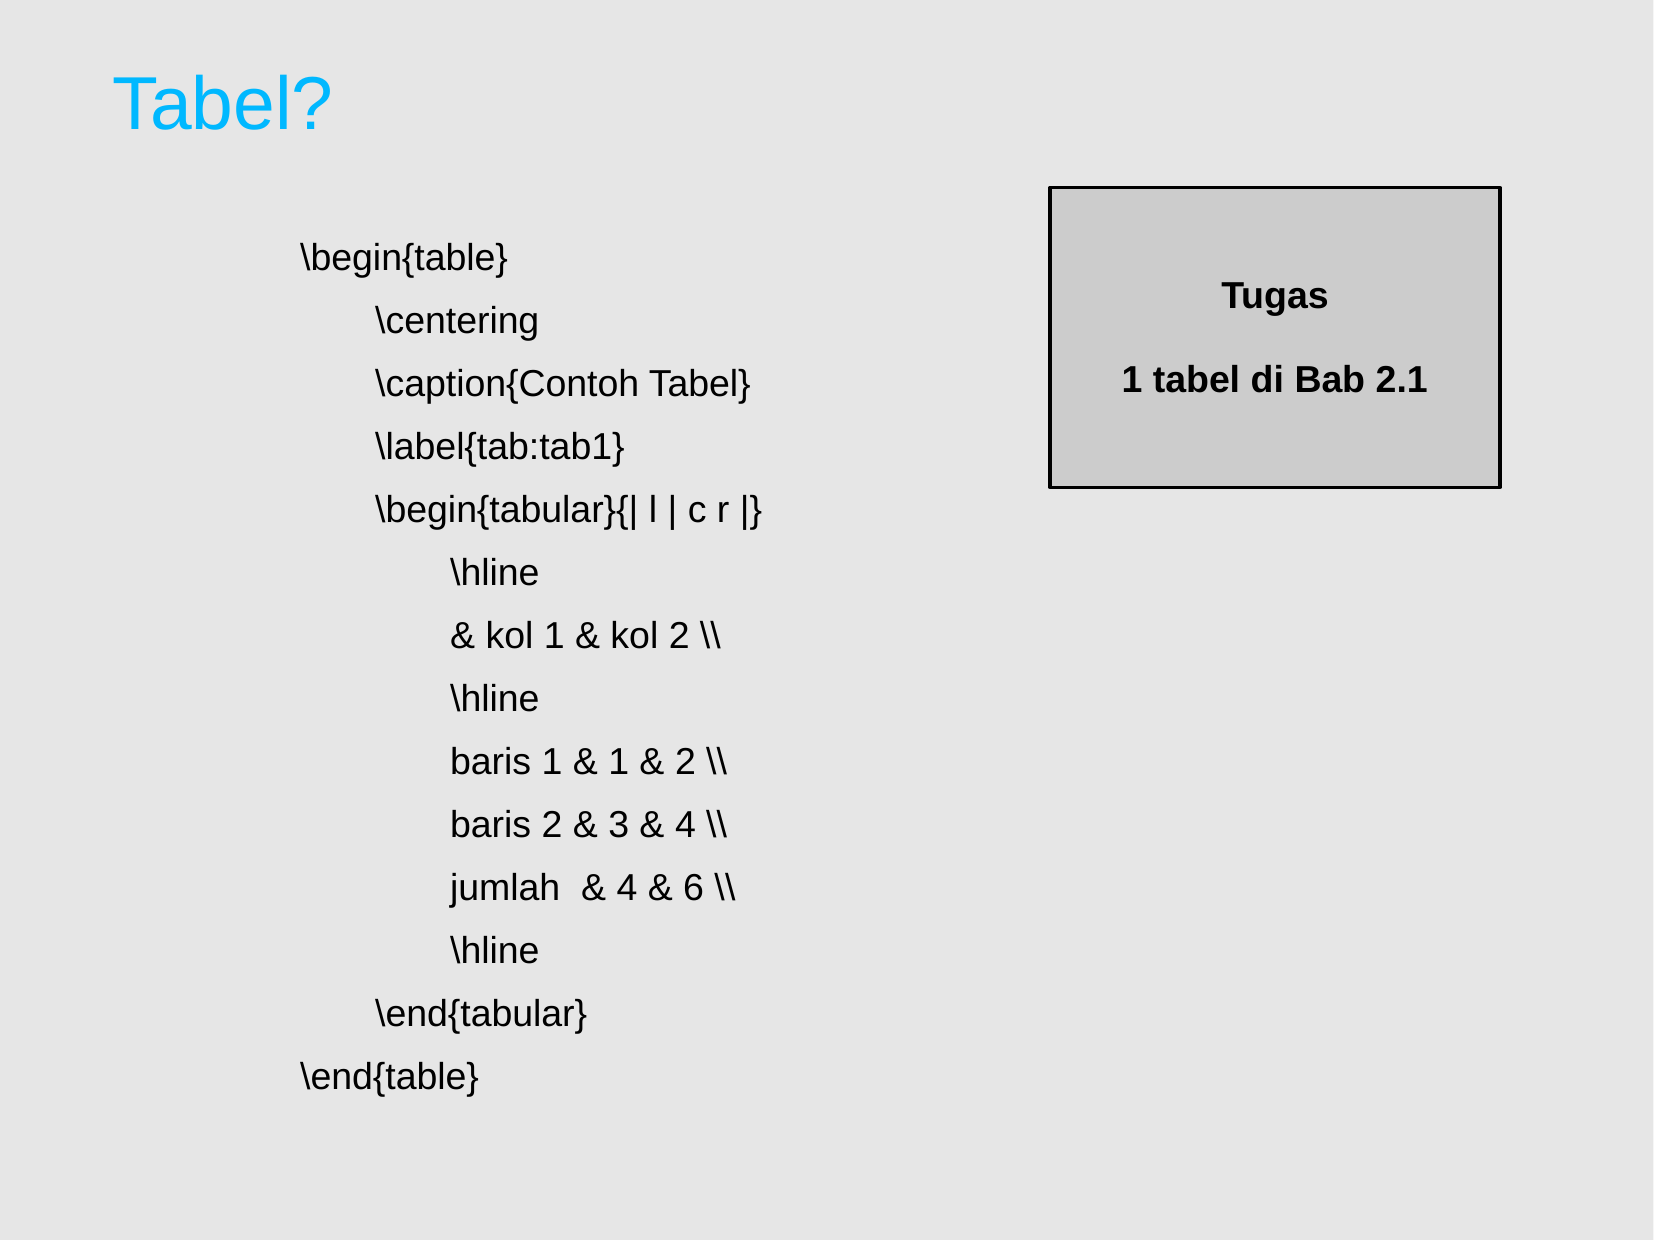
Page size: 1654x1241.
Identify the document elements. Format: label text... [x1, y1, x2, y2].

title Tabel? [112, 56, 1571, 151]
subtitle \begin{table} \centering \caption{Contoh Tabel} \label{tab:tab1} \begin{tabular}{| l | c r |} \hline & kol 1 & kol 2 \\ \hline baris 1 & 1 & 2 \\ baris 2 & 3 & 4 \\ jumlah & 4 & 6 \\ \hline \end{tabular} \end{table} [300, 225, 863, 1088]
text_box Tugas 1 tabel di Bab 2.1 [1050, 187, 1501, 488]
